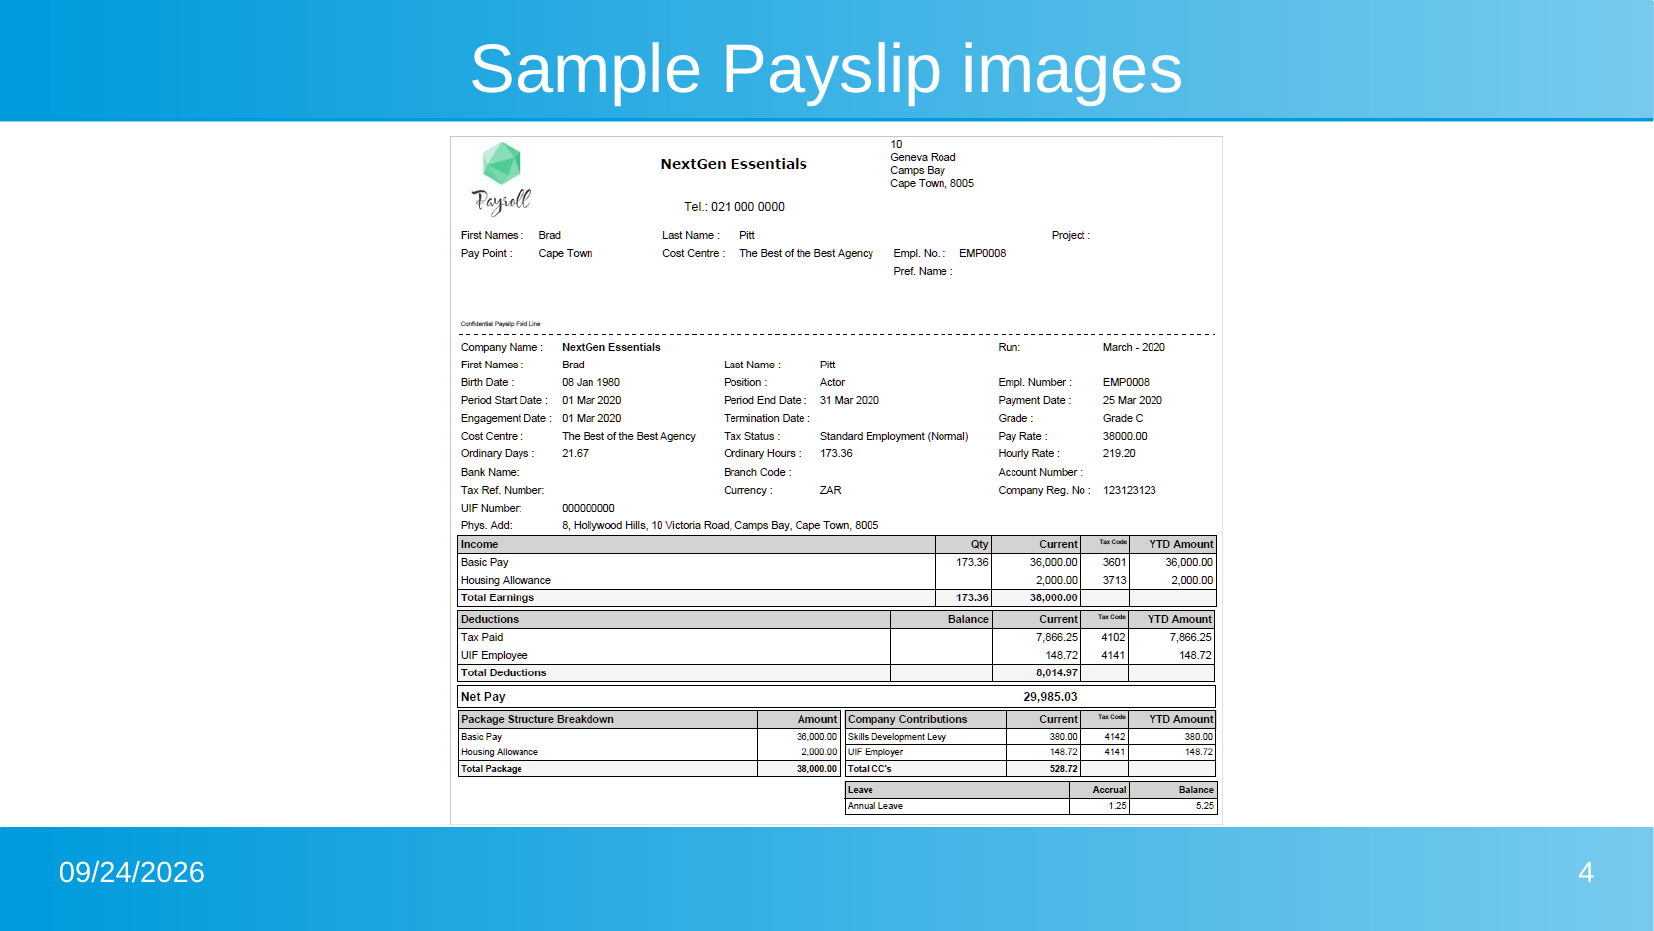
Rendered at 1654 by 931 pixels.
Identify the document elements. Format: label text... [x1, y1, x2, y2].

picture [450, 136, 1223, 826]
title Sample Payslip images [59, 29, 1595, 108]
